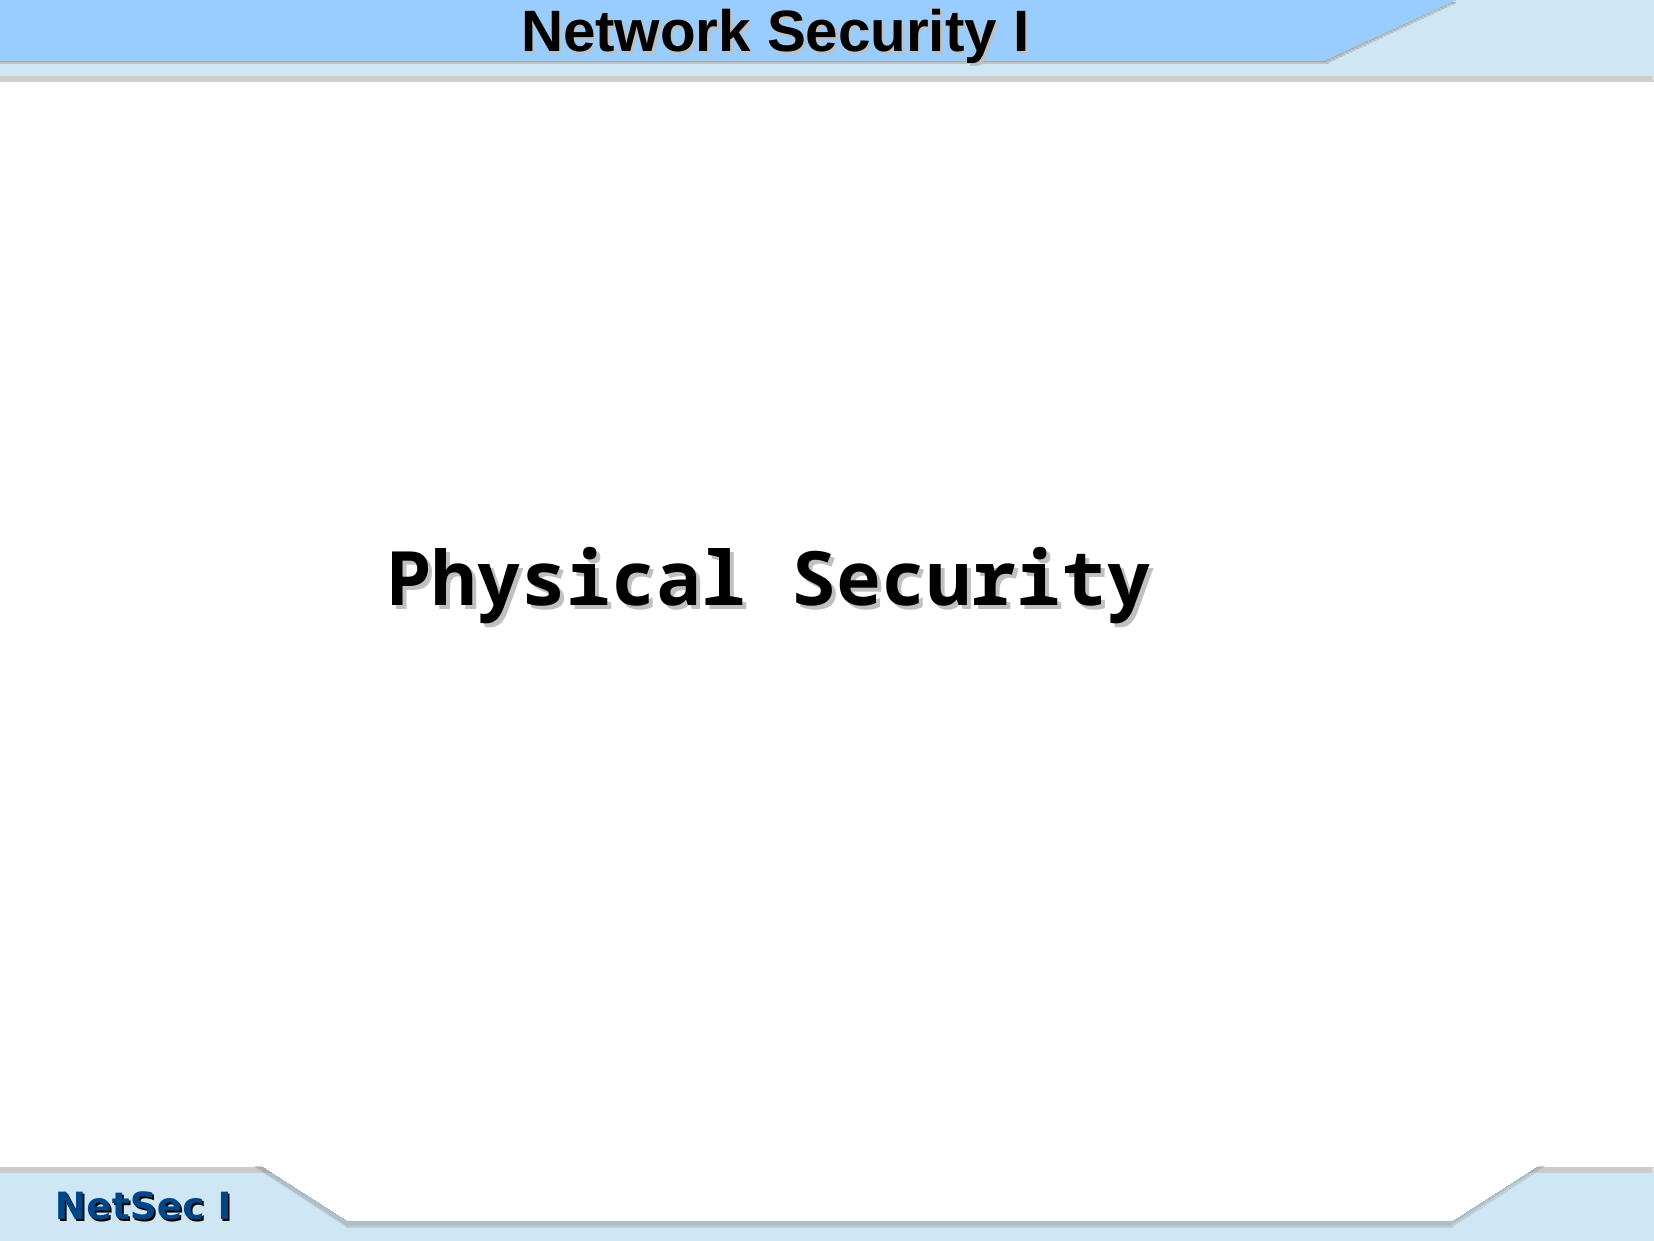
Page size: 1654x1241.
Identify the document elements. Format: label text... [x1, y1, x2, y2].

text_box Physical Security [371, 517, 1366, 796]
title Network Security I [31, 0, 1520, 65]
